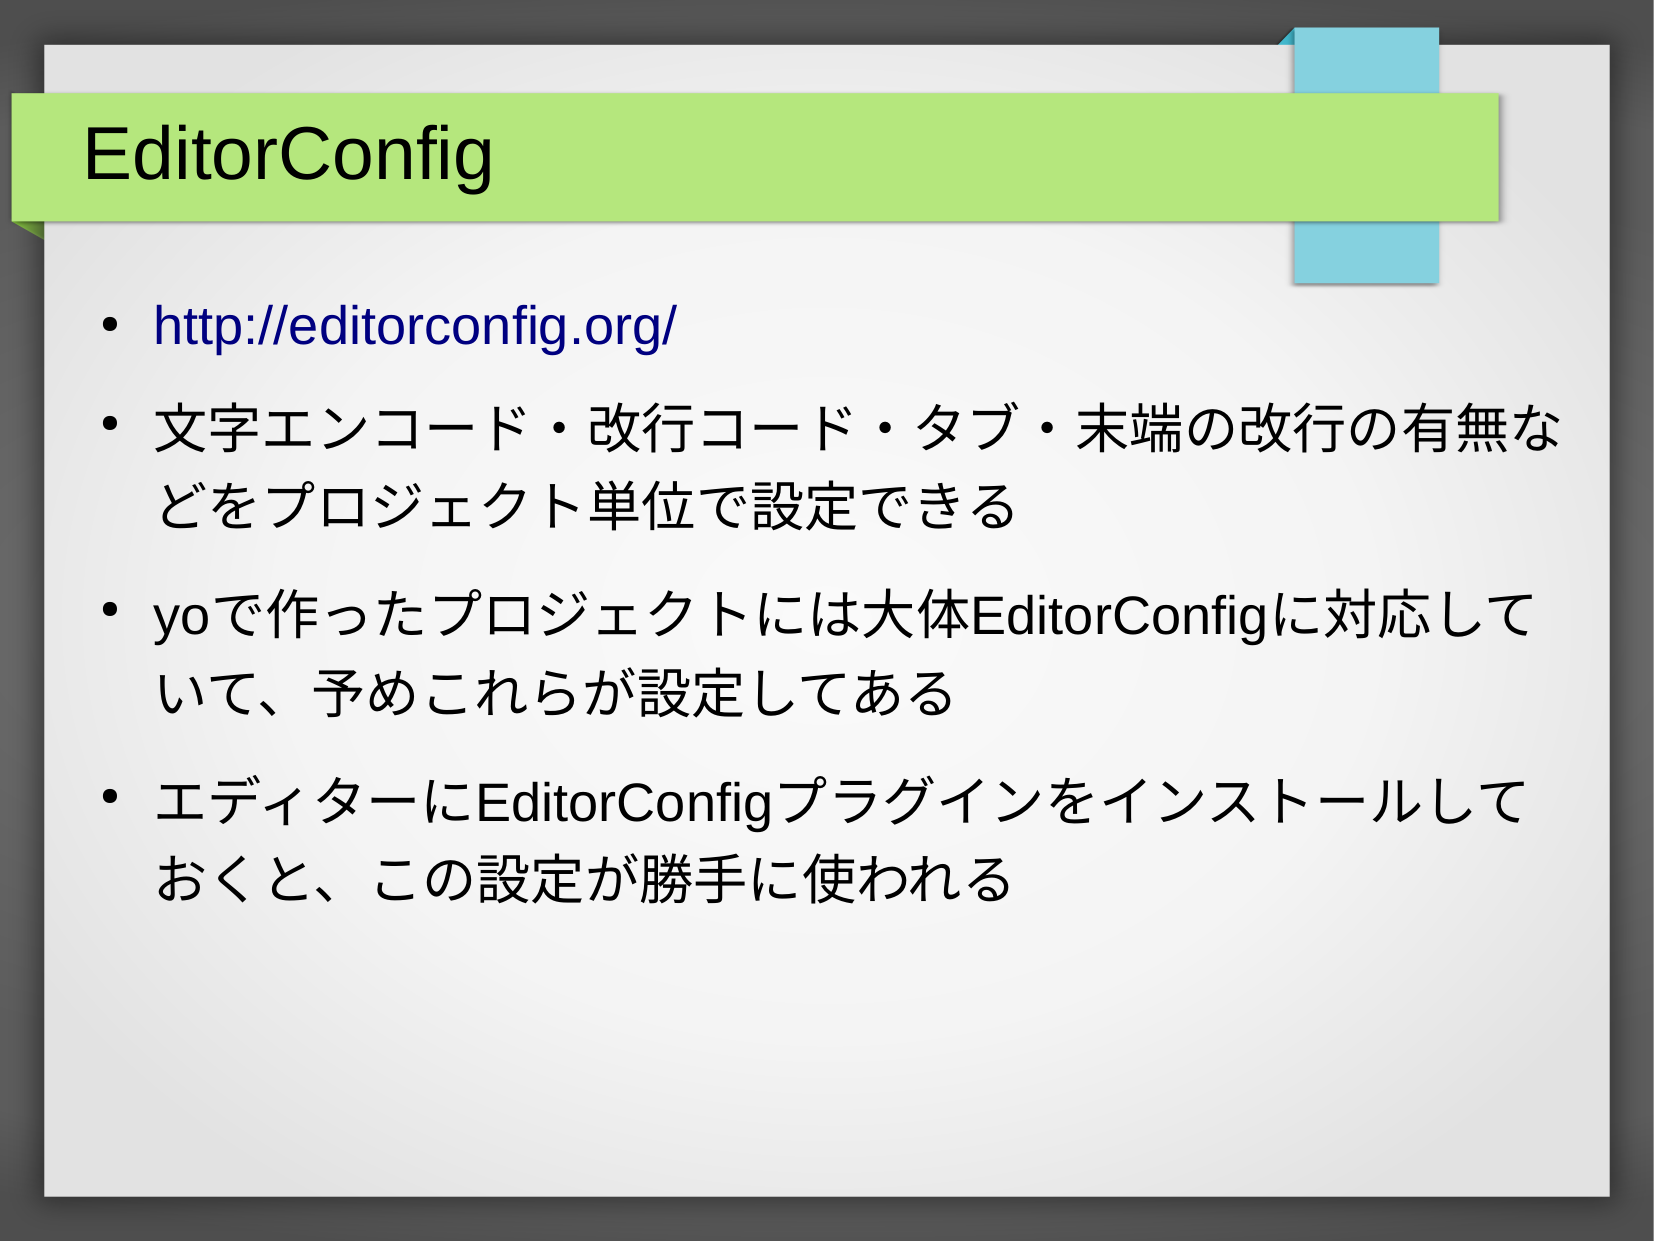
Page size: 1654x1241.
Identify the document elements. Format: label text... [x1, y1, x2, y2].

picture [0, 0, 1654, 1241]
title EditorConfig [82, 94, 1264, 213]
list http://editorconfig.org/ 文字エンコード・改行コード・タブ・末端の改行の有無などをプロジェクト単位で設定できる yoで作ったプロジェクトには大体EditorConfigに対応していて、予めこれらが設定してある エディターにEditorConfigプラグインをインストールしておくと、この設定が勝手に使われる [82, 295, 1571, 1015]
